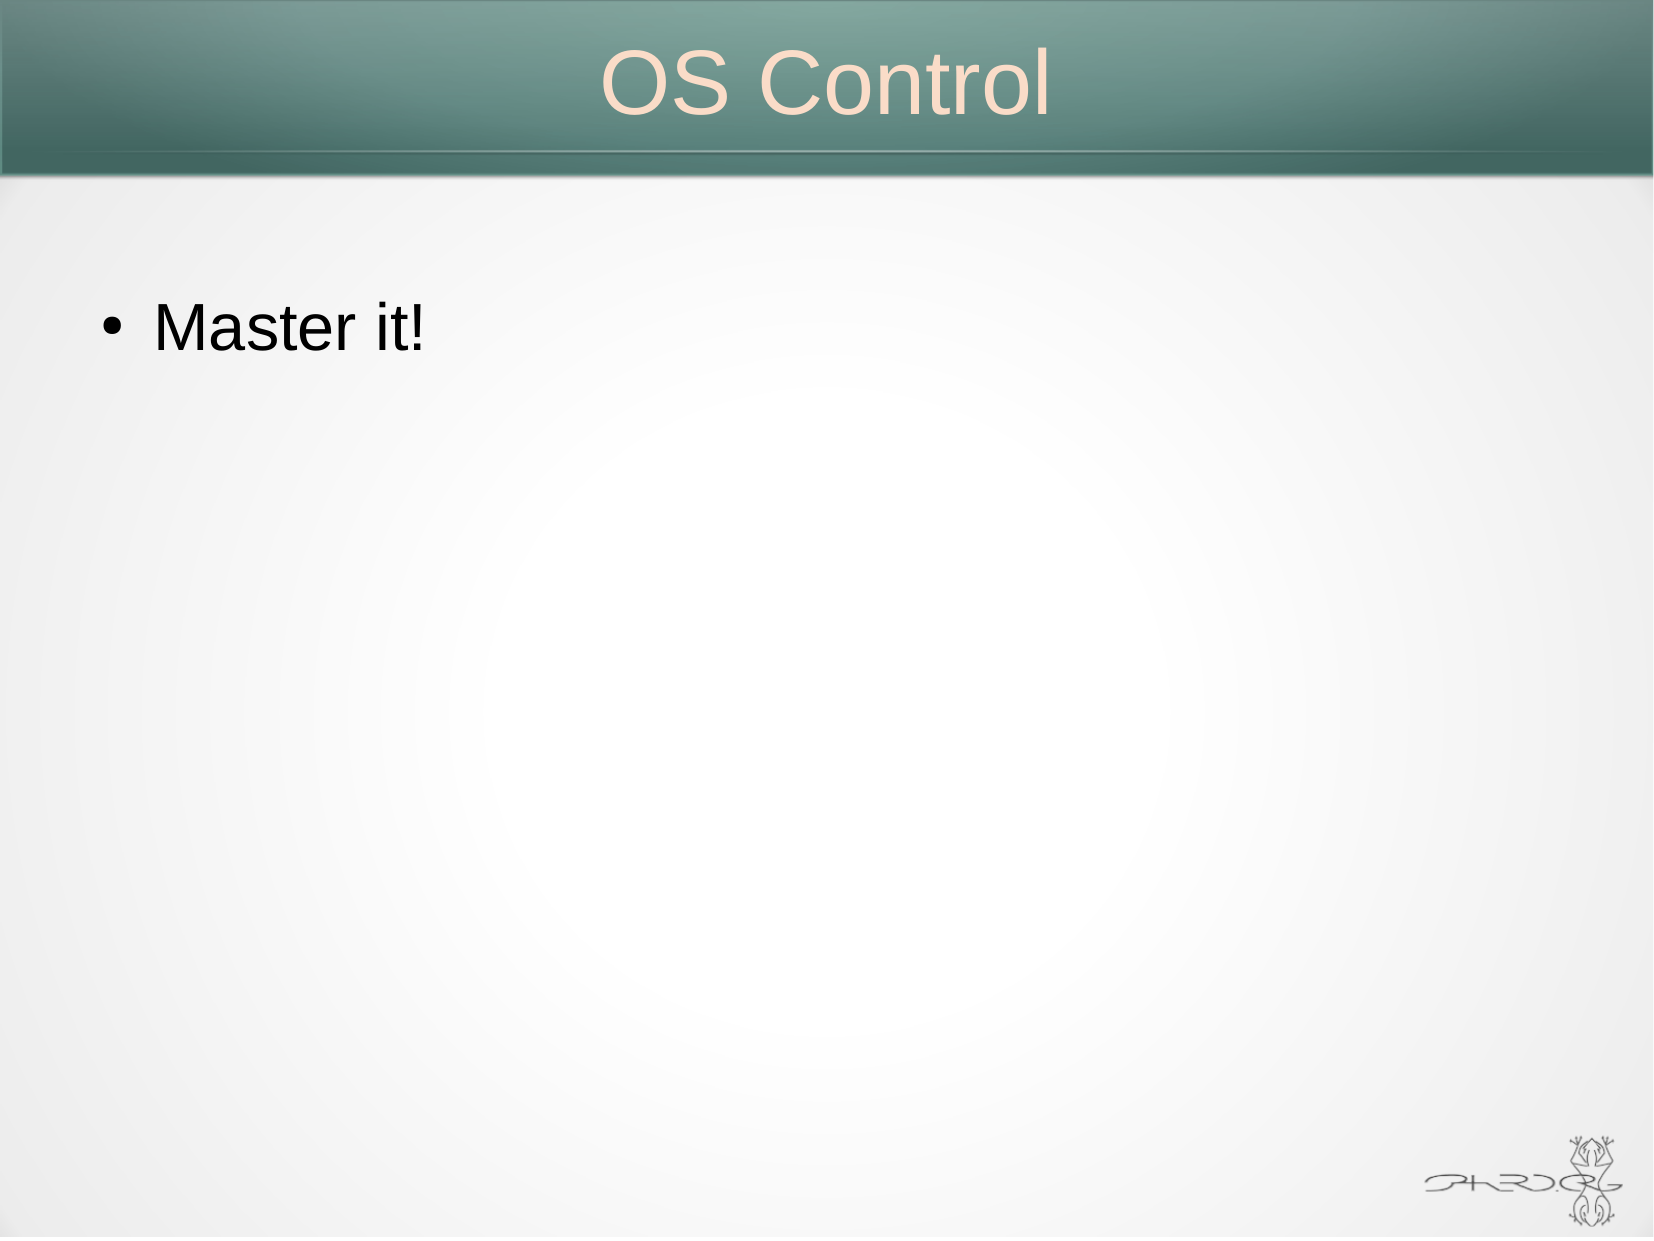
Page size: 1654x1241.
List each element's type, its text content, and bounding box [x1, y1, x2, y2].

picture [0, 0, 1654, 1237]
title OS Control [82, 11, 1571, 154]
list Master it! [82, 290, 1571, 1010]
